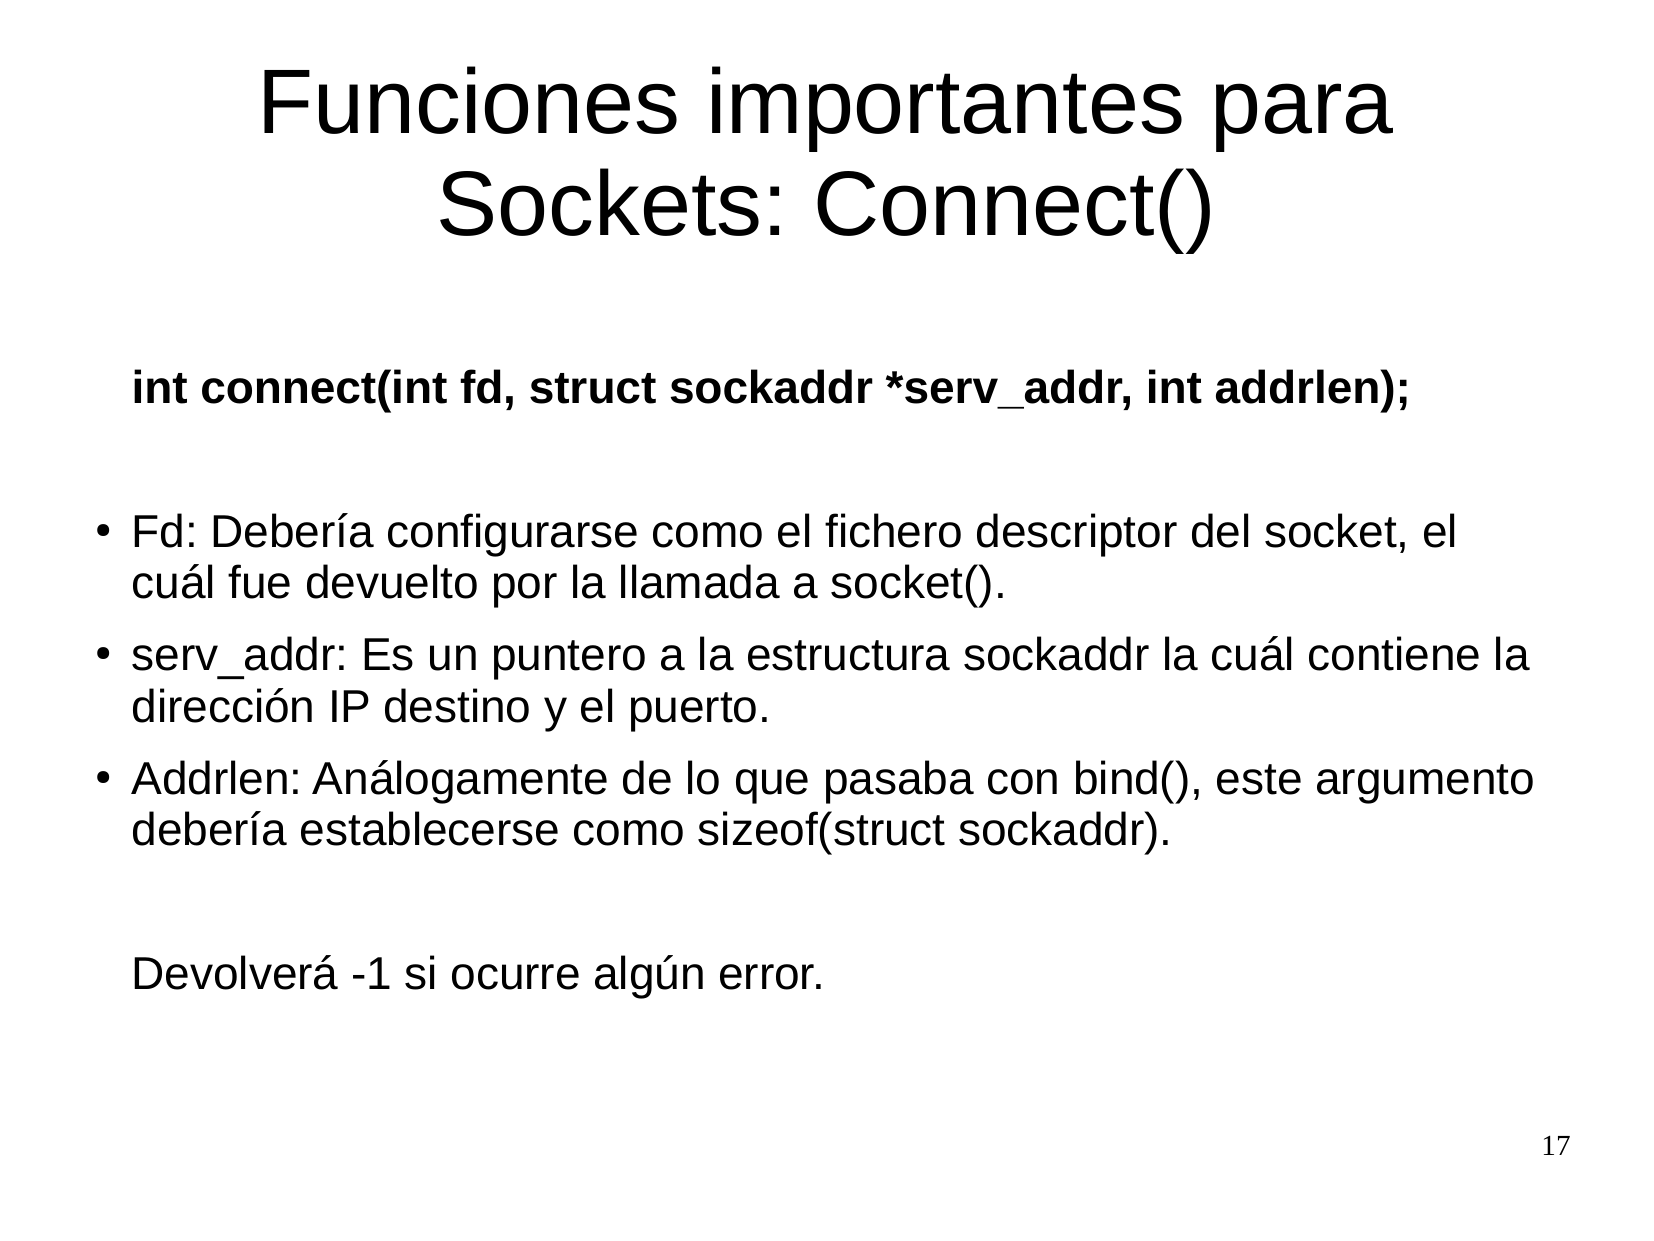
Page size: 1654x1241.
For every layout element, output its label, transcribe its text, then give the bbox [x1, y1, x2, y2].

list int connect(int fd, struct sockaddr *serv_addr, int addrlen); Fd: Debería configurarse como el fichero descriptor del socket, el cuál fue devuelto por la llamada a socket(). serv_addr: Es un puntero a la estructura sockaddr la cuál contiene la dirección IP destino y el puerto. Addrlen: Análogamente de lo que pasaba con bind(), este argumento debería establecerse como sizeof(struct sockaddr). Devolverá -1 si ocurre algún error. [82, 290, 1538, 1010]
title Funciones importantes para Sockets: Connect() [82, 49, 1571, 257]
